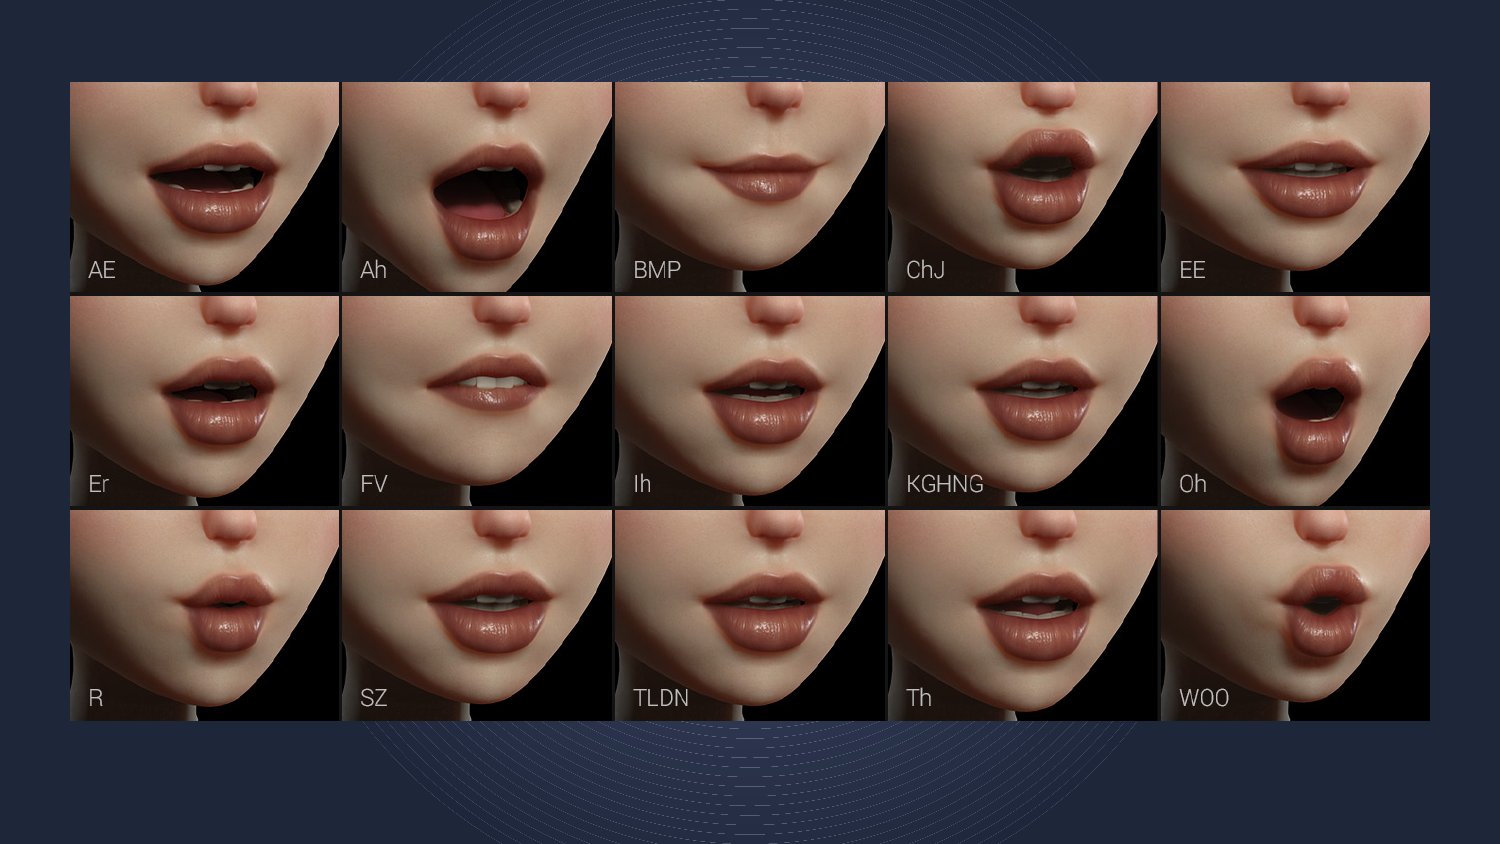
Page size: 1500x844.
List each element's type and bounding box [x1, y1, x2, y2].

picture [70, 82, 1430, 721]
